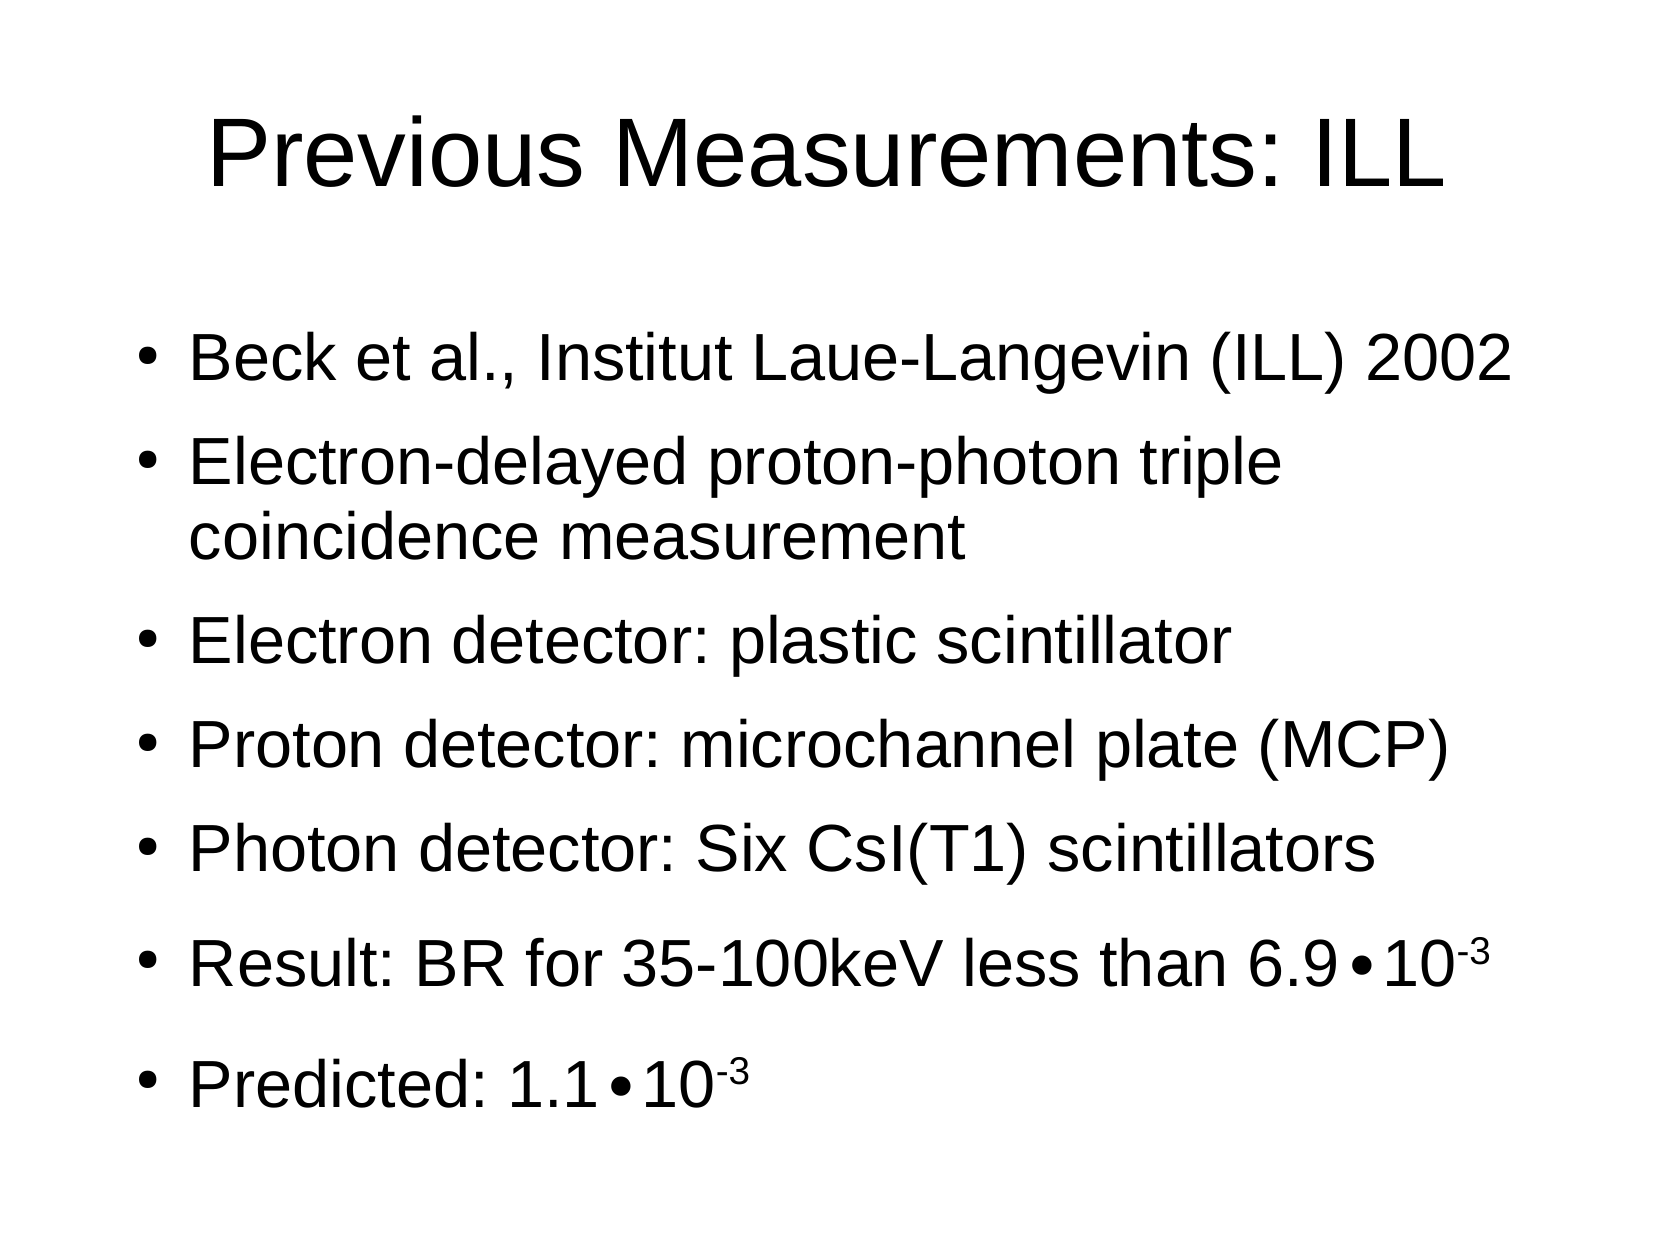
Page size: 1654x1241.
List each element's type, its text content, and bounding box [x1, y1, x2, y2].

title Previous Measurements: ILL [82, 49, 1571, 257]
list Beck et al., Institut Laue-Langevin (ILL) 2002 Electron-delayed proton-photon triple coincidence measurement Electron detector: plastic scintillator Proton detector: microchannel plate (MCP) Photon detector: Six CsI(T1) scintillators Result: BR for 35-100keV less than 6.9∙10-3 Predicted: 1.1∙10-3 [118, 319, 1571, 1123]
